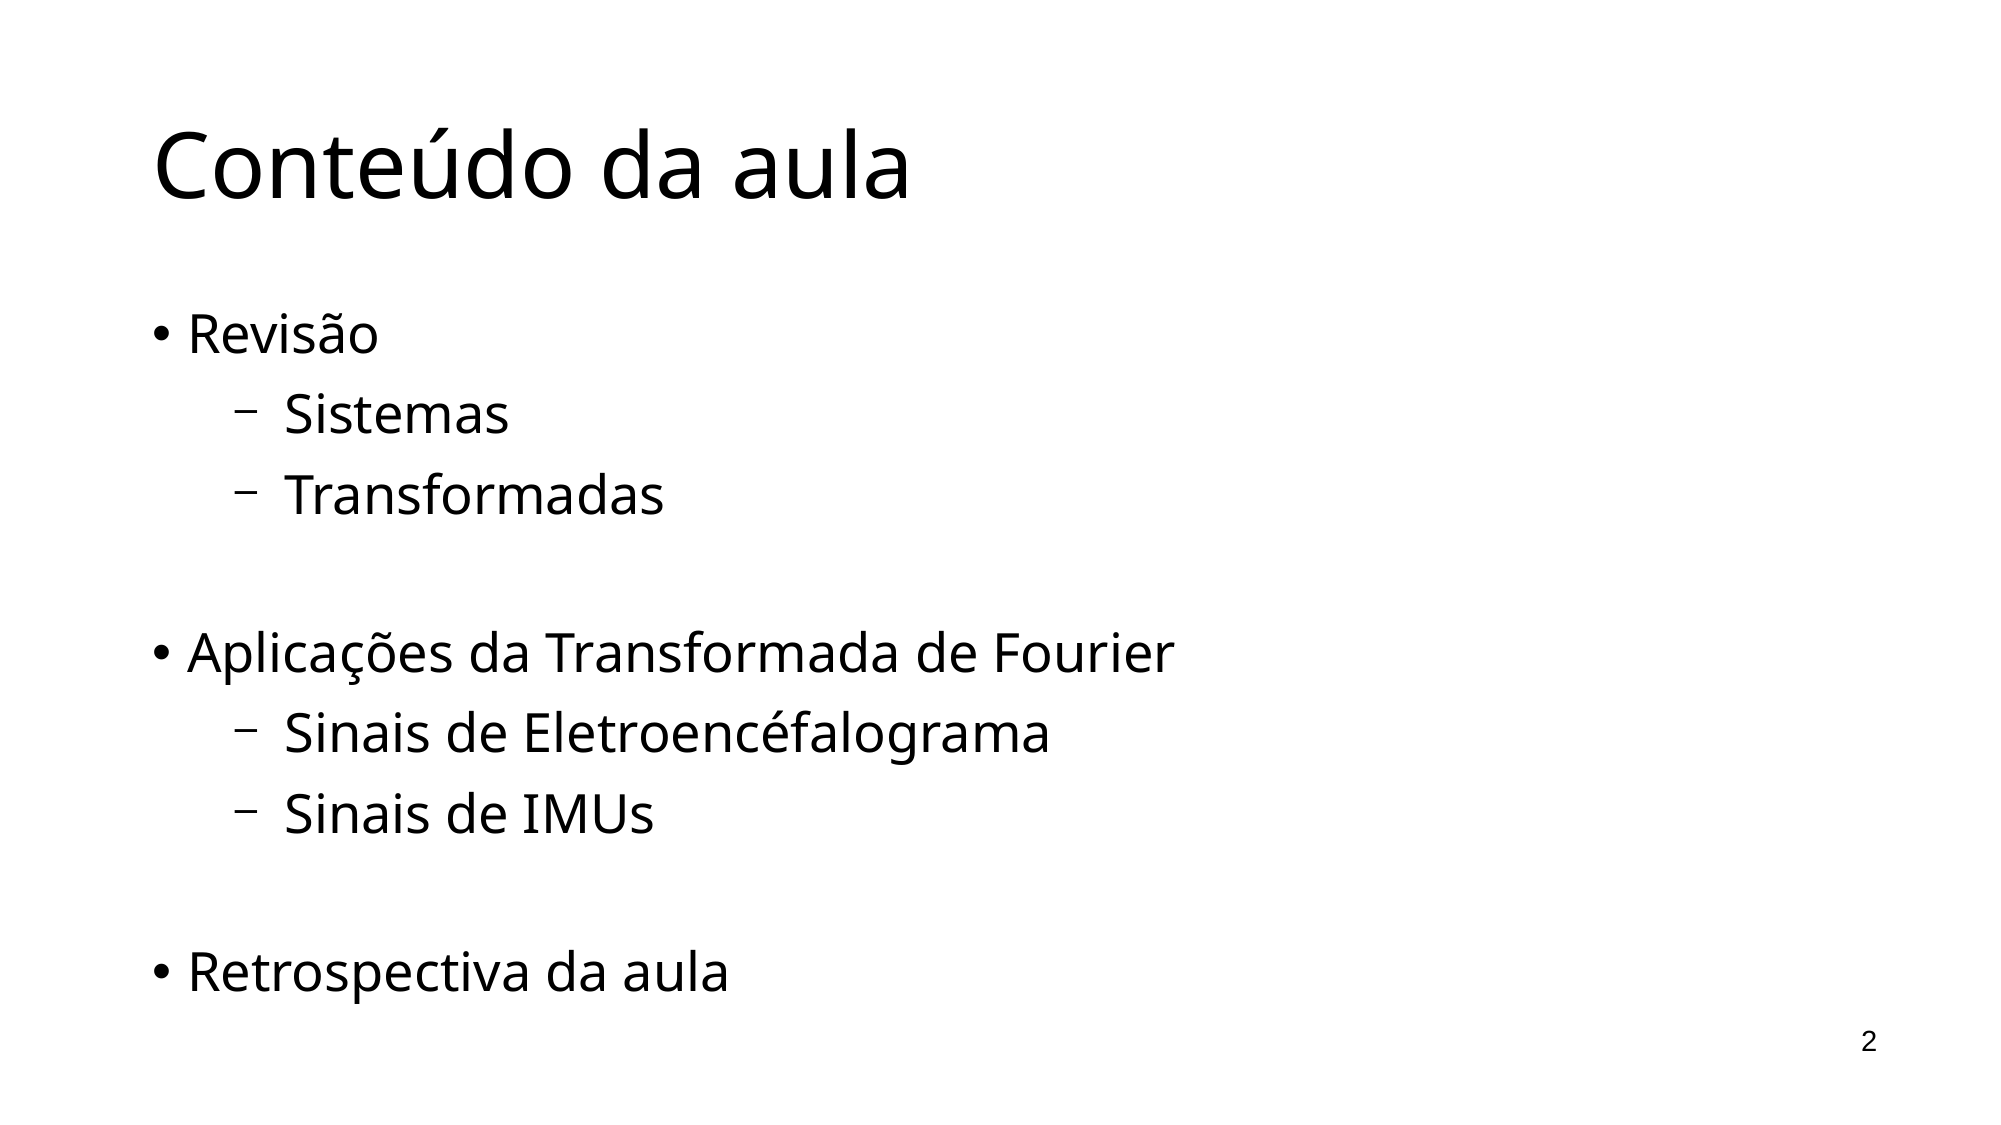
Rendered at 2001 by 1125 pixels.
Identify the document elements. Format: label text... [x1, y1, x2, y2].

list Revisão Sistemas Transformadas Aplicações da Transformada de Fourier Sinais de Eletroencéfalograma Sinais de IMUs Retrospectiva da aula [137, 299, 1863, 1014]
title Conteúdo da aula [137, 59, 1863, 278]
text_box <number> [1846, 1017, 2000, 1088]
